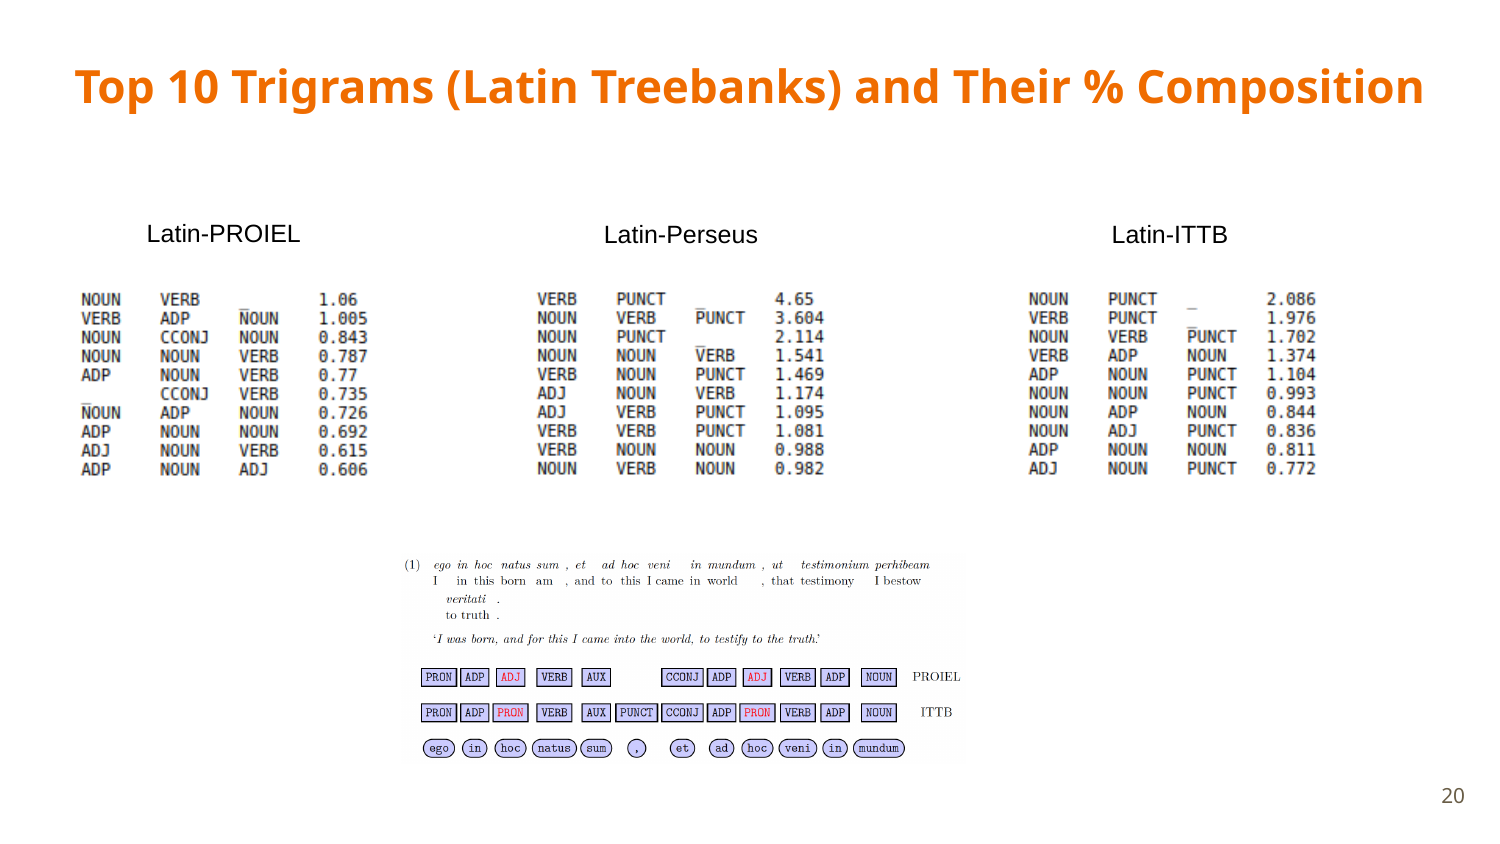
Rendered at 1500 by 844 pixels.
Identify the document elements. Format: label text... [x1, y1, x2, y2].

text_box Latin-Perseus [588, 203, 779, 260]
picture [1024, 288, 1320, 481]
text_box Latin-PROIEL [131, 202, 322, 259]
picture [78, 287, 375, 482]
slide_number <number> [1389, 764, 1480, 830]
picture [401, 553, 966, 764]
picture [534, 288, 833, 481]
text_box Latin-ITTB [1096, 203, 1247, 260]
title Top 10 Trigrams (Latin Treebanks) and Their % Composition [51, 42, 1449, 137]
